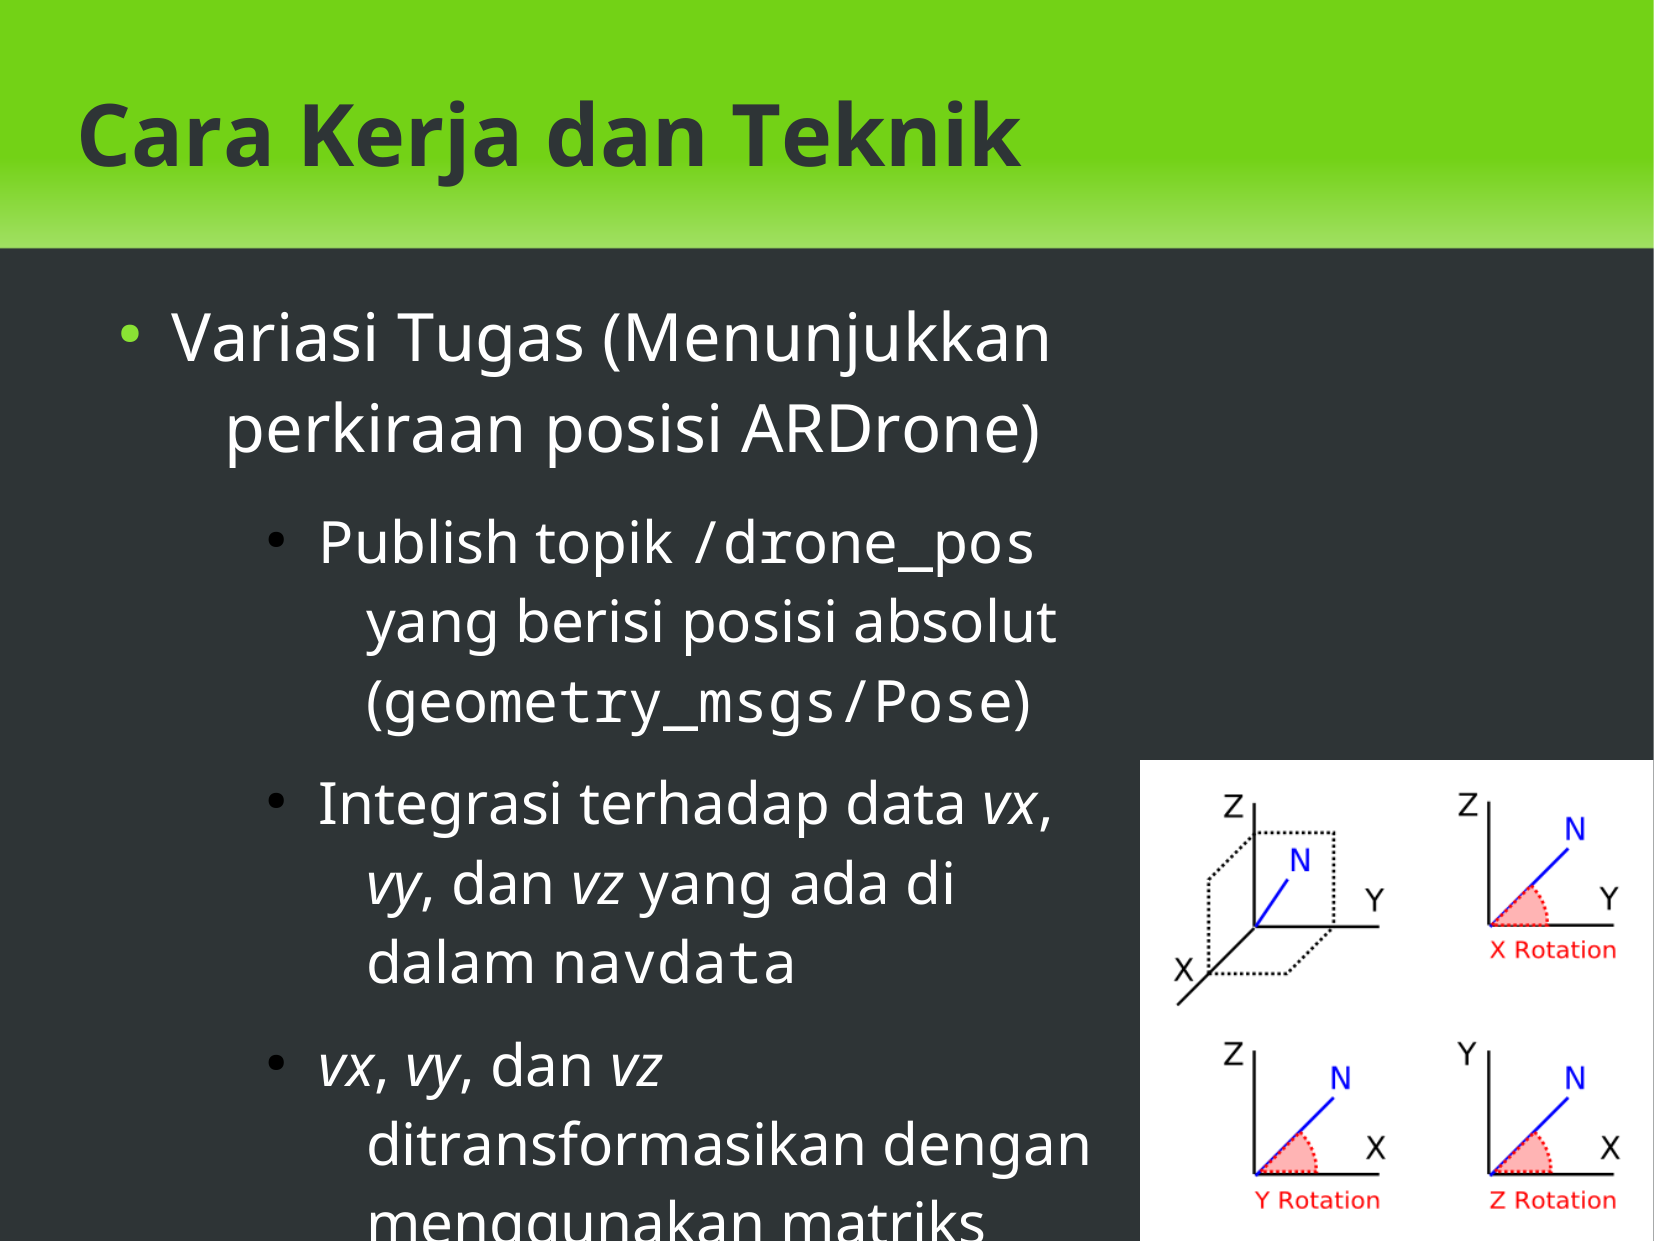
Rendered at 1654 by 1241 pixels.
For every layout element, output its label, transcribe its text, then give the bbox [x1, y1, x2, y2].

title Cara Kerja dan Teknik [76, 29, 1565, 237]
list Variasi Tugas (Menunjukkan perkiraan posisi ARDrone) Publish topik /drone_pos yang berisi posisi absolut (geometry_msgs/Pose) Integrasi terhadap data vx, vy, dan vz yang ada di dalam navdata vx, vy, dan vz ditransformasikan dengan menggunakan matriks rotasi terhadap sumbu x, sumbu y, dan sumbu z → vx’, vy’, dan vz’ [82, 290, 1111, 1241]
picture [0, 0, 1654, 1241]
